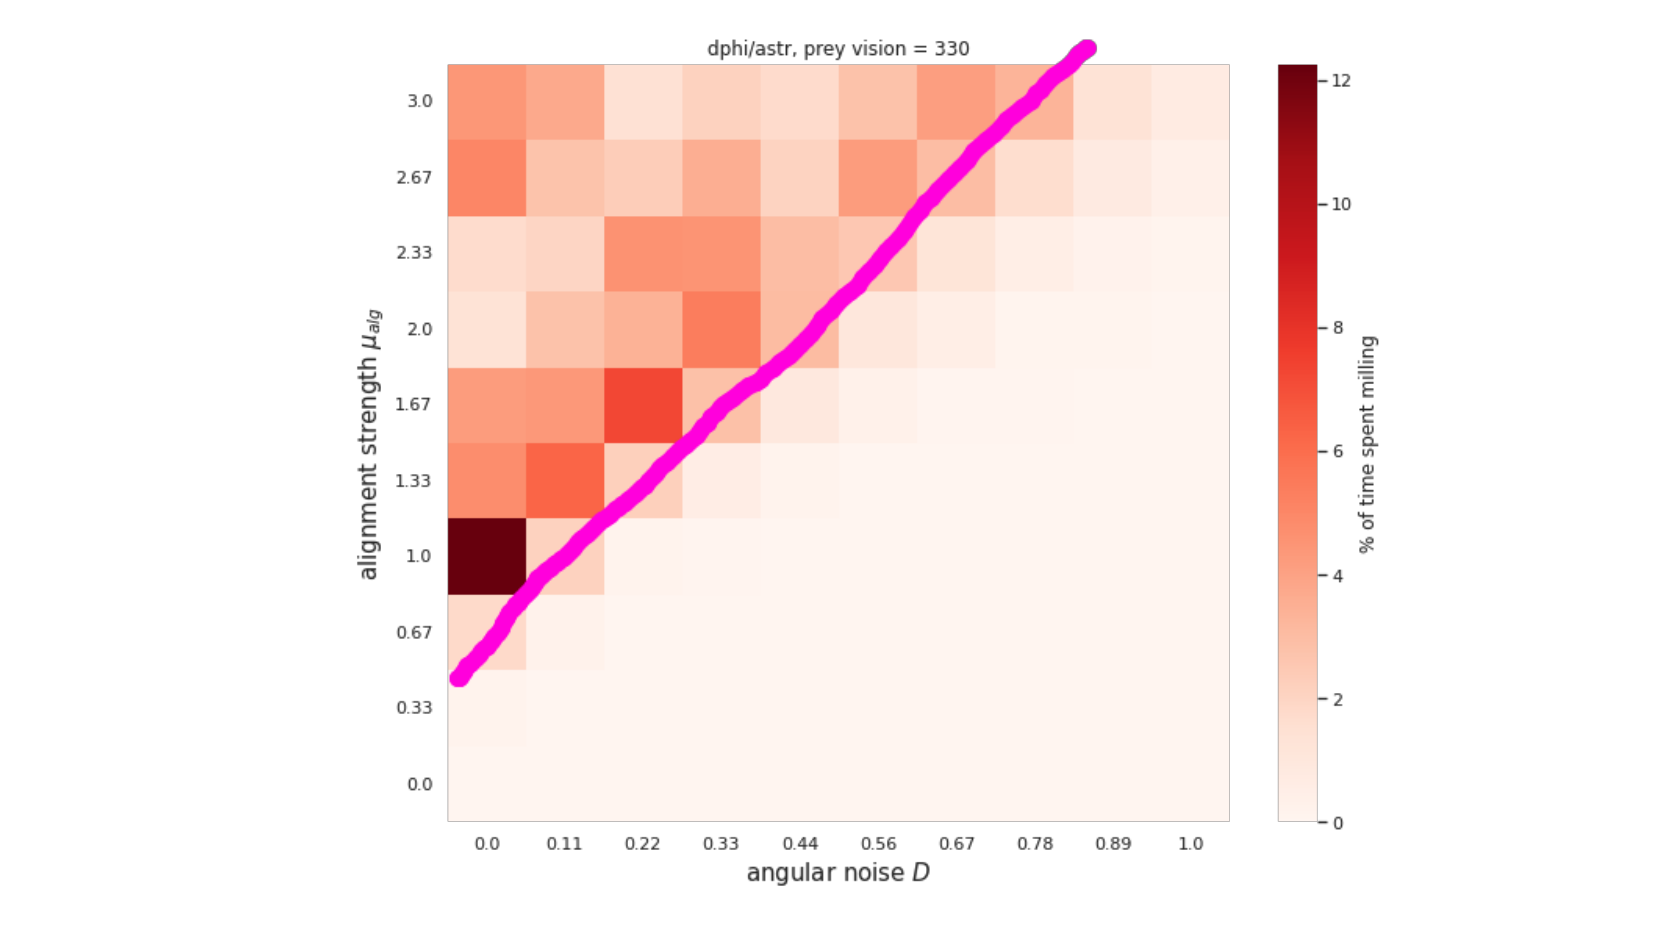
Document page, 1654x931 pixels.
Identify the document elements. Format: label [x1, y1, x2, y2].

picture [345, 29, 1391, 901]
